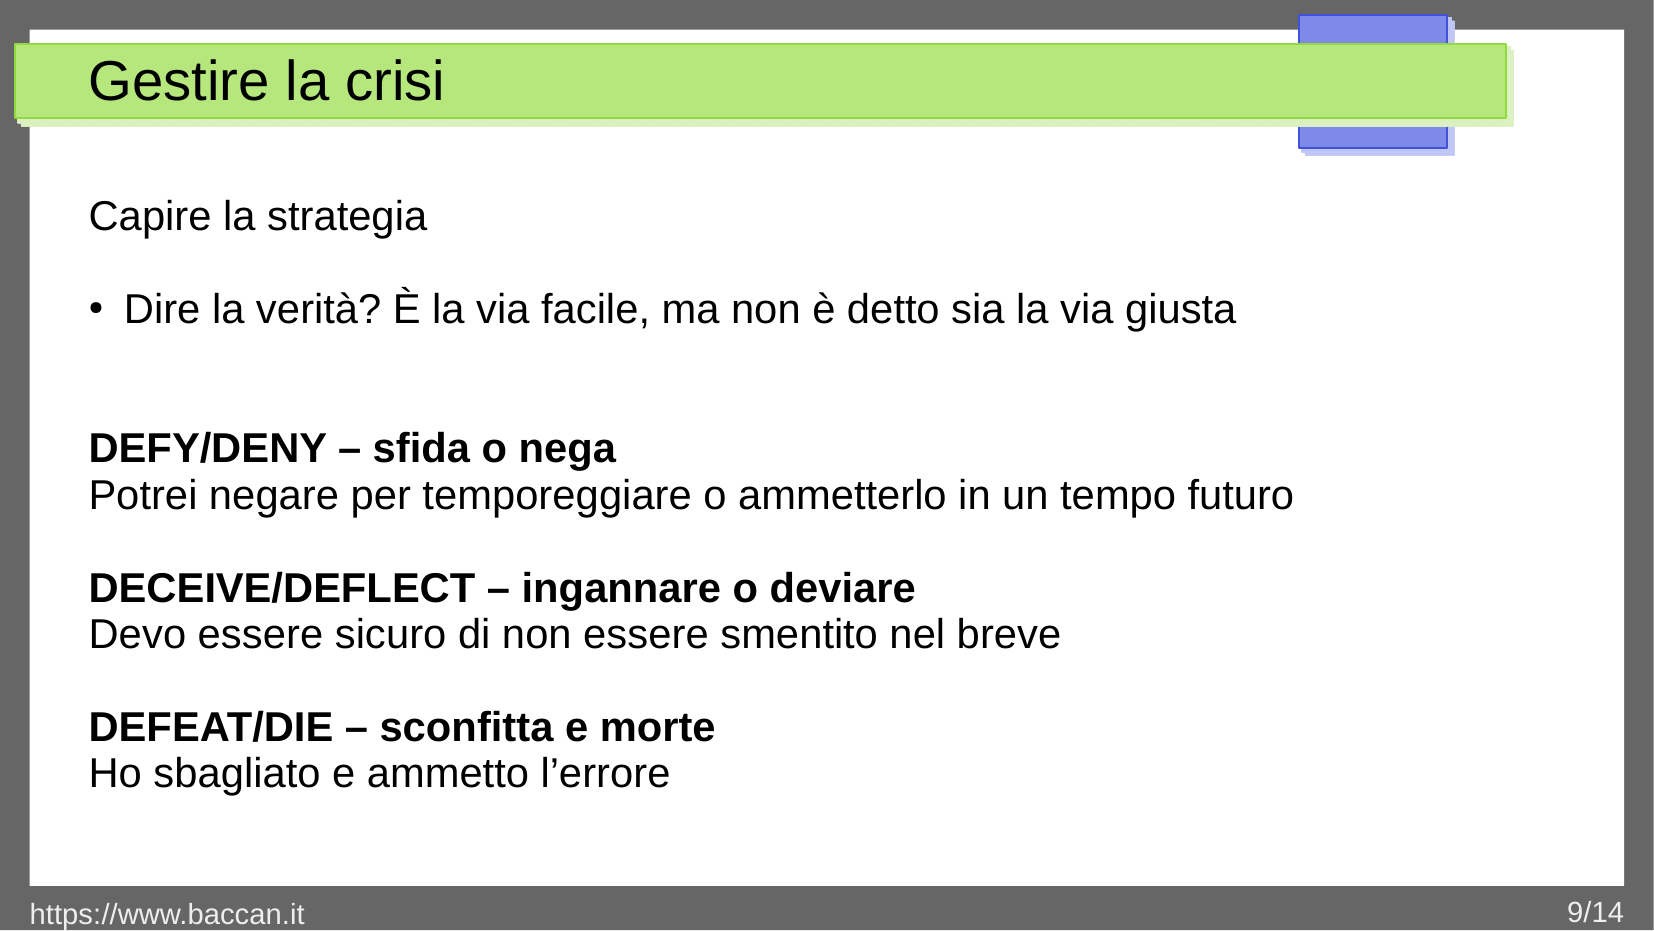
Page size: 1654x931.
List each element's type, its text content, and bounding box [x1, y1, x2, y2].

subtitle Capire la strategia Dire la verità? È la via facile, ma non è detto sia la via giusta DEFY/DENY – sfida o nega Potrei negare per temporeggiare o ammetterlo in un tempo futuro DECEIVE/DEFLECT – ingannare o deviare Devo essere sicuro di non essere smentito nel breve DEFEAT/DIE – sconfitta e morte Ho sbagliato e ammetto l’errore [88, 177, 1565, 813]
title Gestire la crisi [88, 44, 1506, 119]
